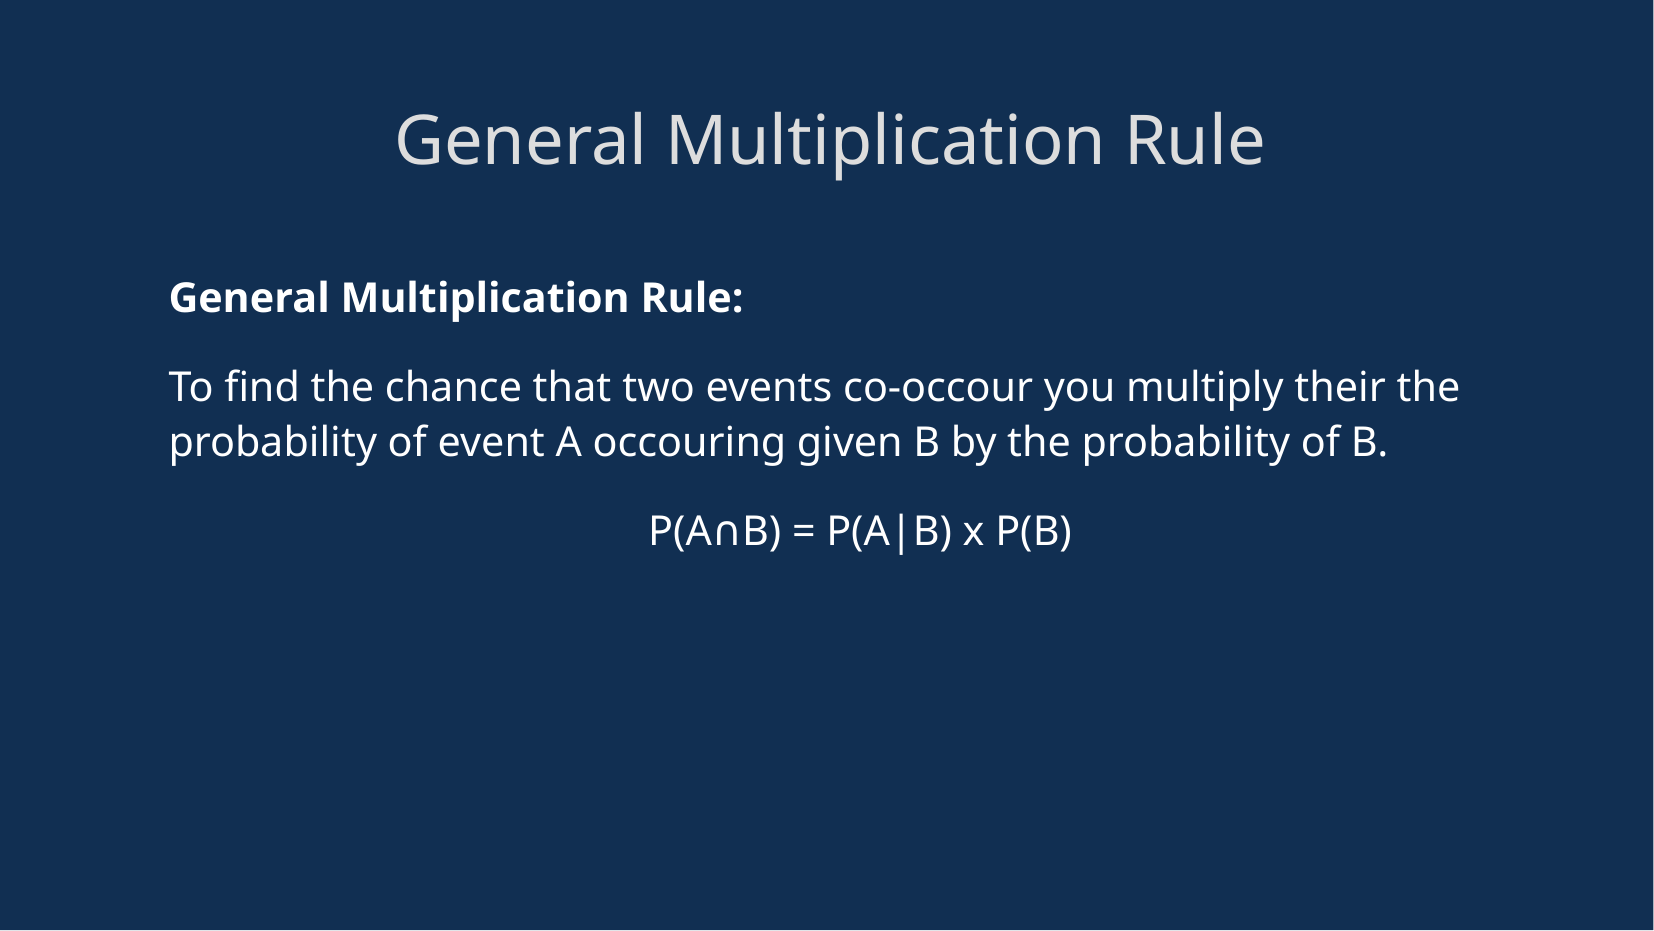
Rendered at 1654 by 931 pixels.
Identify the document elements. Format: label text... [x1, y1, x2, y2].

title General Multiplication Rule [97, 56, 1563, 220]
list General Multiplication Rule: To find the chance that two events co-occour you multiply their the probability of event A occouring given B by the probability of B. P(A∩B) = P(A|B) x P(B) [97, 268, 1563, 806]
